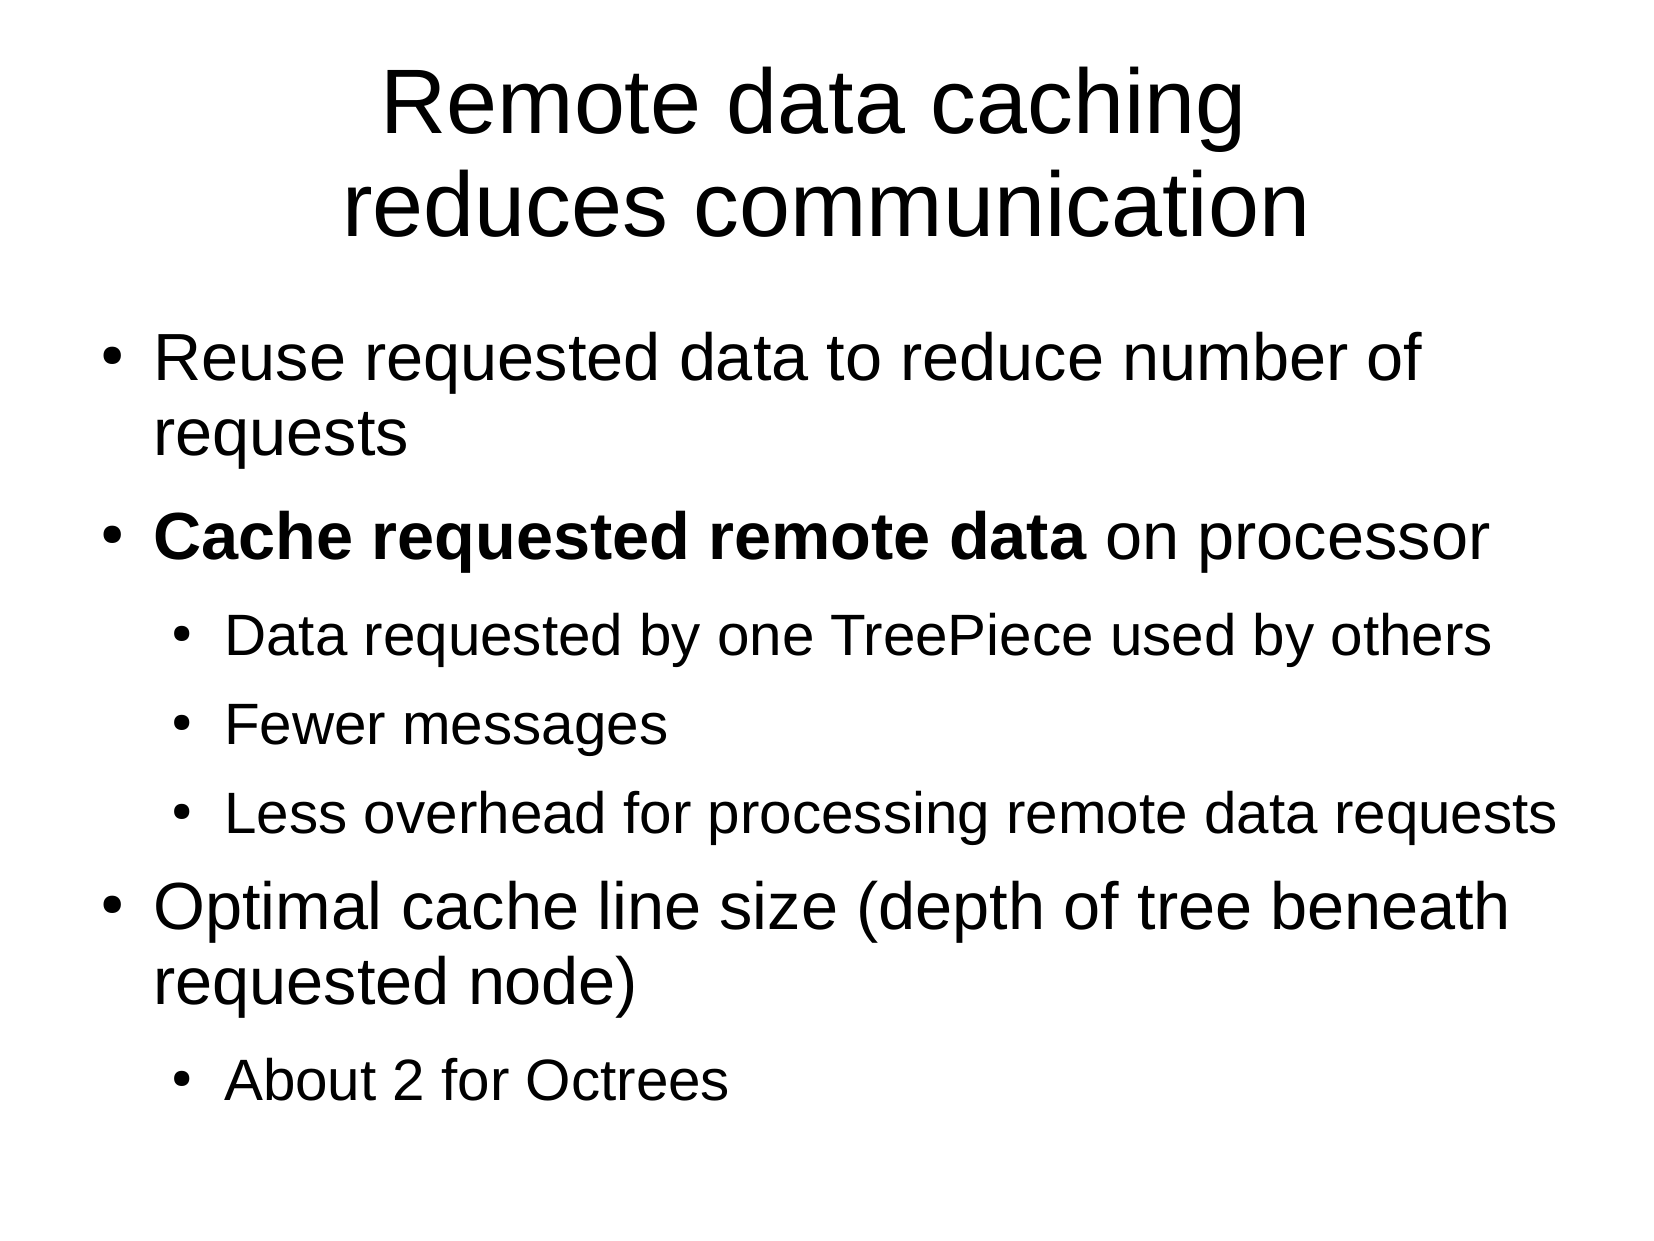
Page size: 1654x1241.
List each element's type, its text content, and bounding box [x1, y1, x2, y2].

title Remote data caching reduces communication [82, 50, 1571, 256]
list Reuse requested data to reduce number of requests Cache requested remote data on processor Data requested by one TreePiece used by others Fewer messages Less overhead for processing remote data requests Optimal cache line size (depth of tree beneath requested node) About 2 for Octrees [82, 319, 1571, 1139]
